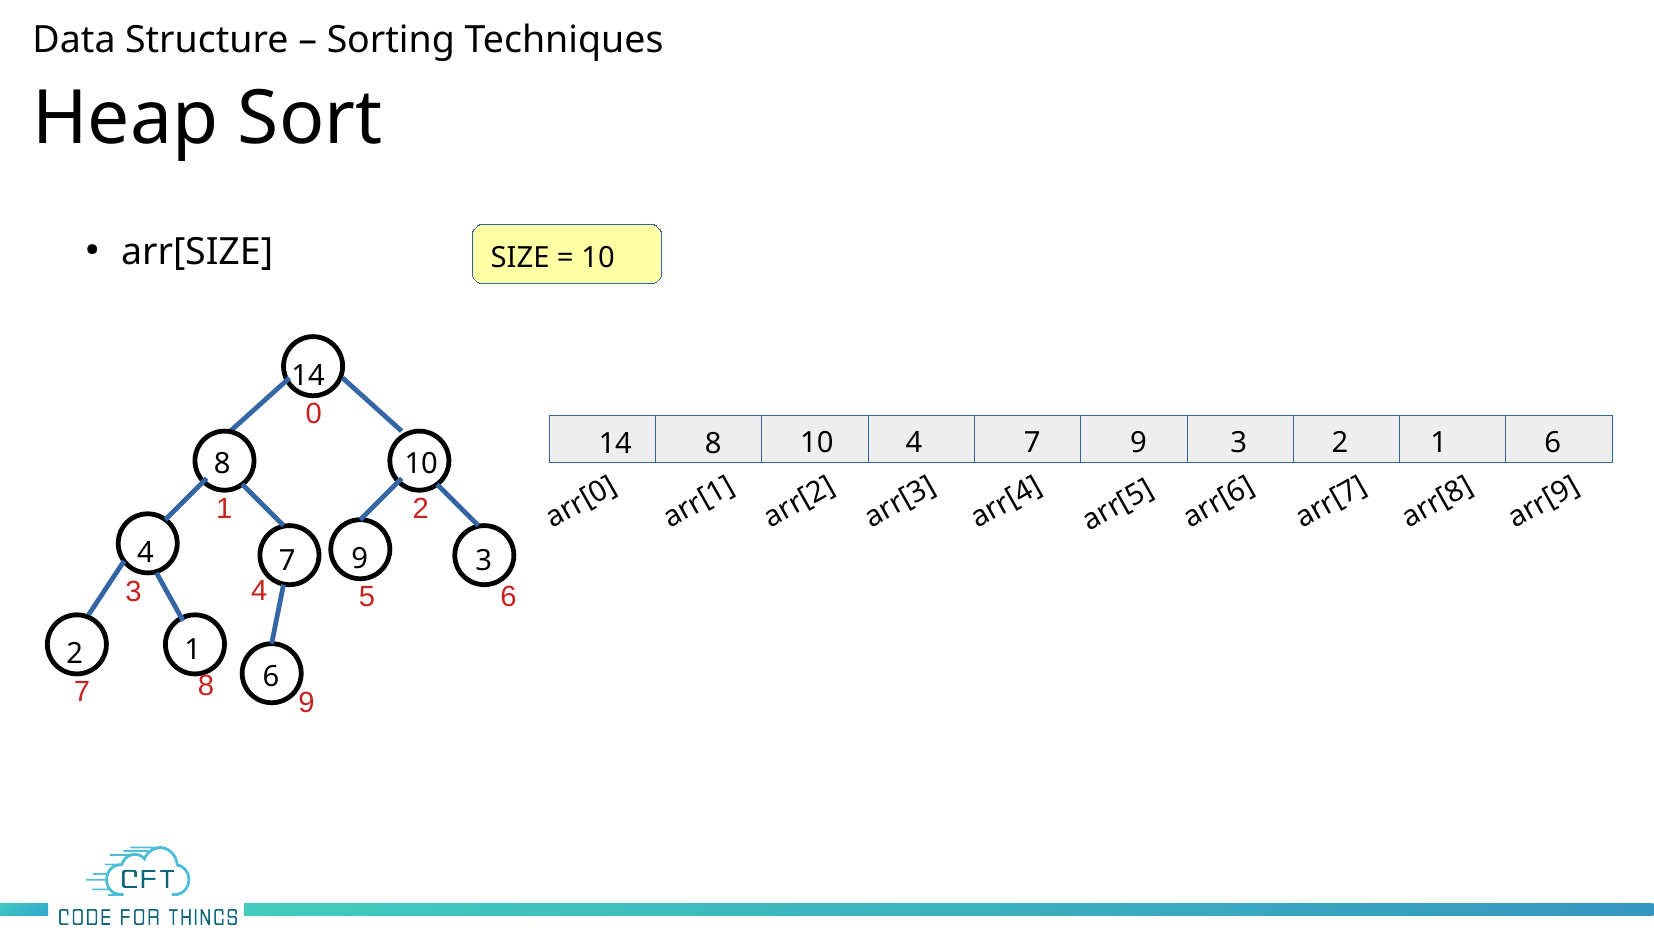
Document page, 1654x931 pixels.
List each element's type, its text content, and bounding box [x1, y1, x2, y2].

text_box [1264, 415, 1316, 463]
text_box [165, 630, 169, 659]
text_box [272, 525, 307, 531]
text_box [549, 415, 583, 463]
text_box 4 [122, 523, 171, 573]
text_box 10 [389, 435, 457, 485]
text_box arr[6] [1164, 438, 1300, 554]
text_box [958, 415, 1009, 463]
text_box [313, 537, 320, 574]
text_box 3 [460, 531, 509, 581]
text_box [330, 532, 336, 566]
title Data Structure – Sorting Techniques Heap Sort [32, 12, 1184, 166]
text_box arr[8] [1380, 438, 1515, 554]
text_box 7 [264, 531, 313, 581]
text_box [184, 614, 212, 620]
text_box [338, 519, 382, 529]
text_box [509, 538, 514, 572]
text_box [258, 643, 286, 647]
text_box 14 [583, 415, 656, 499]
text_box [194, 445, 199, 476]
text_box 14 [269, 346, 346, 396]
text_box [55, 614, 99, 624]
text_box 9 [283, 679, 330, 727]
text_box 2 [397, 484, 444, 532]
text_box 3 [110, 567, 116, 576]
text_box arr[5] [1058, 442, 1199, 558]
text_box [209, 431, 240, 435]
text_box [404, 431, 435, 435]
text_box 3 [110, 567, 157, 616]
text_box SIZE = 10 [475, 228, 656, 278]
text_box arr[3] [839, 450, 981, 554]
text_box arr[0] [520, 466, 642, 554]
text_box [385, 533, 390, 566]
text_box 2 [51, 624, 100, 674]
text_box [100, 626, 107, 663]
text_box 4 [236, 566, 283, 615]
text_box [853, 415, 890, 463]
text_box [467, 525, 502, 531]
text_box 0 [290, 389, 337, 437]
text_box arr[7] [1272, 441, 1412, 554]
text_box [656, 415, 690, 463]
picture [59, 846, 237, 925]
text_box [47, 630, 51, 659]
text_box [126, 513, 170, 523]
text_box 6 [1529, 413, 1597, 463]
text_box 7 [1009, 413, 1058, 463]
text_box [1164, 415, 1215, 463]
text_box [1483, 415, 1529, 463]
text_box 5 [343, 572, 390, 621]
text_box [757, 415, 785, 463]
text_box [1597, 415, 1613, 463]
text_box 4 [890, 413, 958, 463]
text_box [171, 525, 178, 562]
text_box 6 [248, 647, 297, 697]
text_box arr[SIZE] [70, 217, 315, 284]
text_box 1 [201, 484, 248, 532]
text_box 9 [336, 529, 385, 579]
text_box [118, 528, 122, 558]
text_box [283, 581, 304, 585]
text_box 7 [59, 667, 105, 716]
text_box [254, 697, 283, 703]
text_box [1384, 415, 1415, 463]
text_box [259, 540, 264, 566]
text_box 8 [199, 435, 266, 485]
text_box arr[4] [949, 439, 1087, 554]
text_box 8 [183, 661, 229, 710]
text_box [291, 336, 335, 346]
text_box [1058, 415, 1115, 463]
text_box 6 [485, 572, 532, 621]
text_box 1 [169, 620, 218, 670]
text_box arr[2] [738, 443, 875, 554]
text_box arr[1] [637, 451, 774, 554]
text_box [454, 538, 460, 572]
text_box [472, 224, 662, 284]
text_box 9 [1115, 413, 1164, 463]
text_box [297, 657, 302, 679]
text_box [470, 581, 485, 585]
text_box 1 [1415, 413, 1483, 463]
text_box [218, 625, 225, 661]
text_box 3 [1215, 413, 1264, 463]
text_box arr[9] [1482, 442, 1625, 554]
text_box 2 [1316, 413, 1384, 463]
text_box 8 [690, 415, 757, 465]
text_box 10 [785, 413, 853, 463]
text_box [242, 655, 248, 691]
